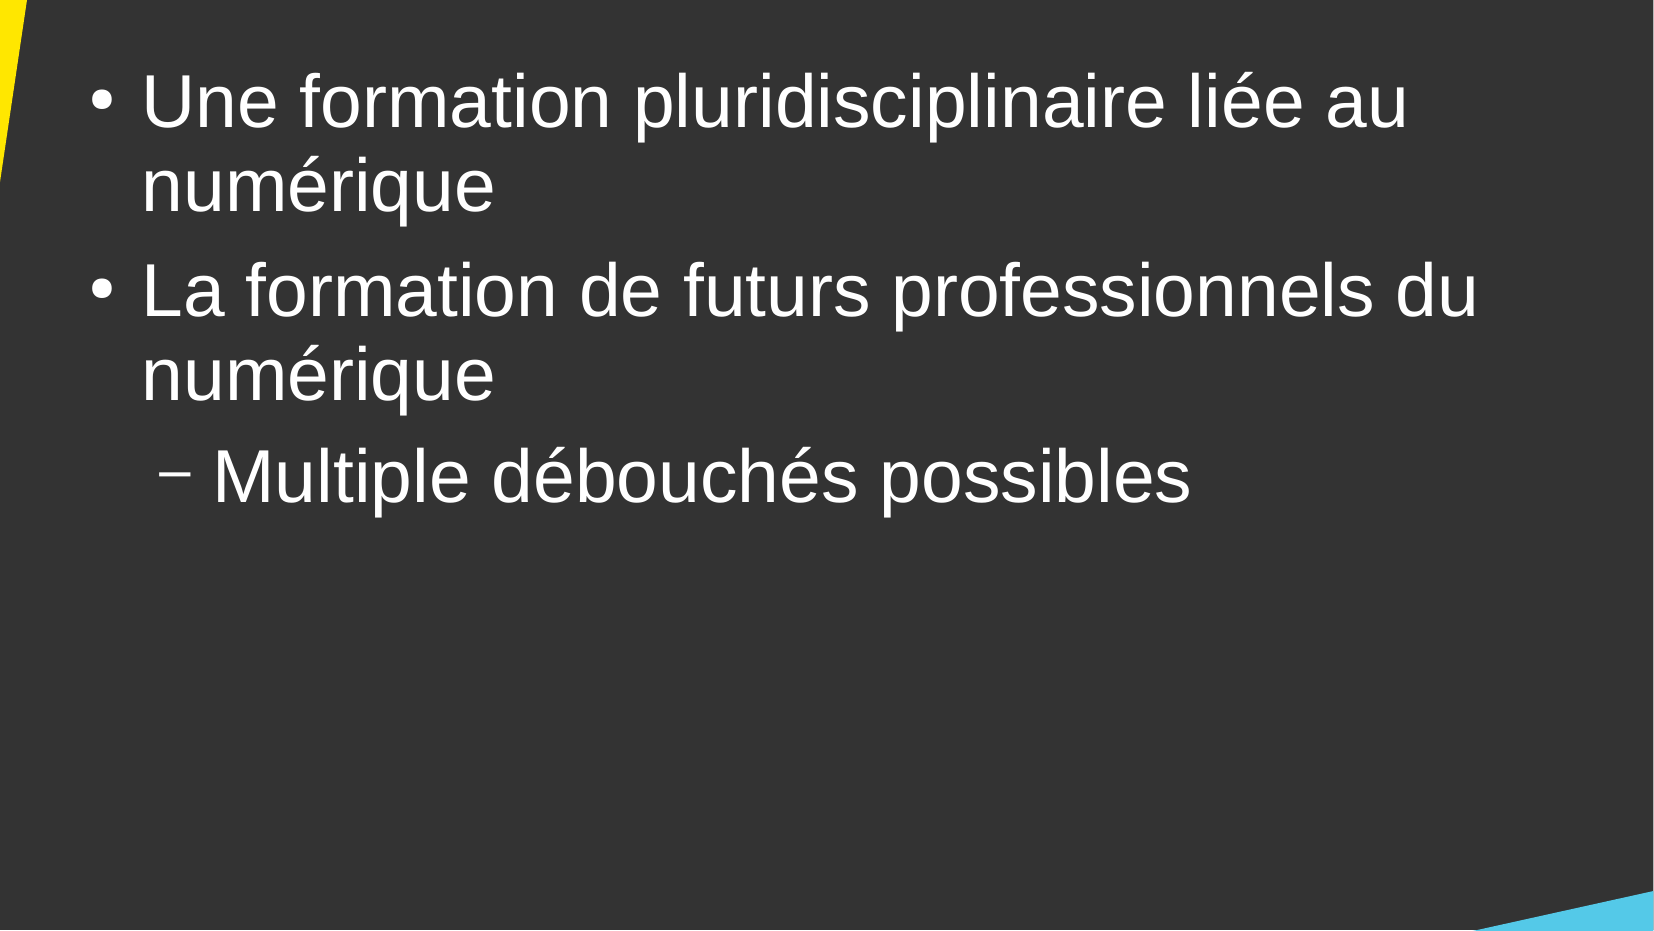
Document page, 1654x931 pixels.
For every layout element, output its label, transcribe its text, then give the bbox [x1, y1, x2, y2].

text_box [0, 0, 27, 183]
list Une formation pluridisciplinaire liée au numérique La formation de futurs professionnels du numérique Multiple débouchés possibles [70, 59, 1595, 851]
text_box [1472, 890, 1654, 931]
